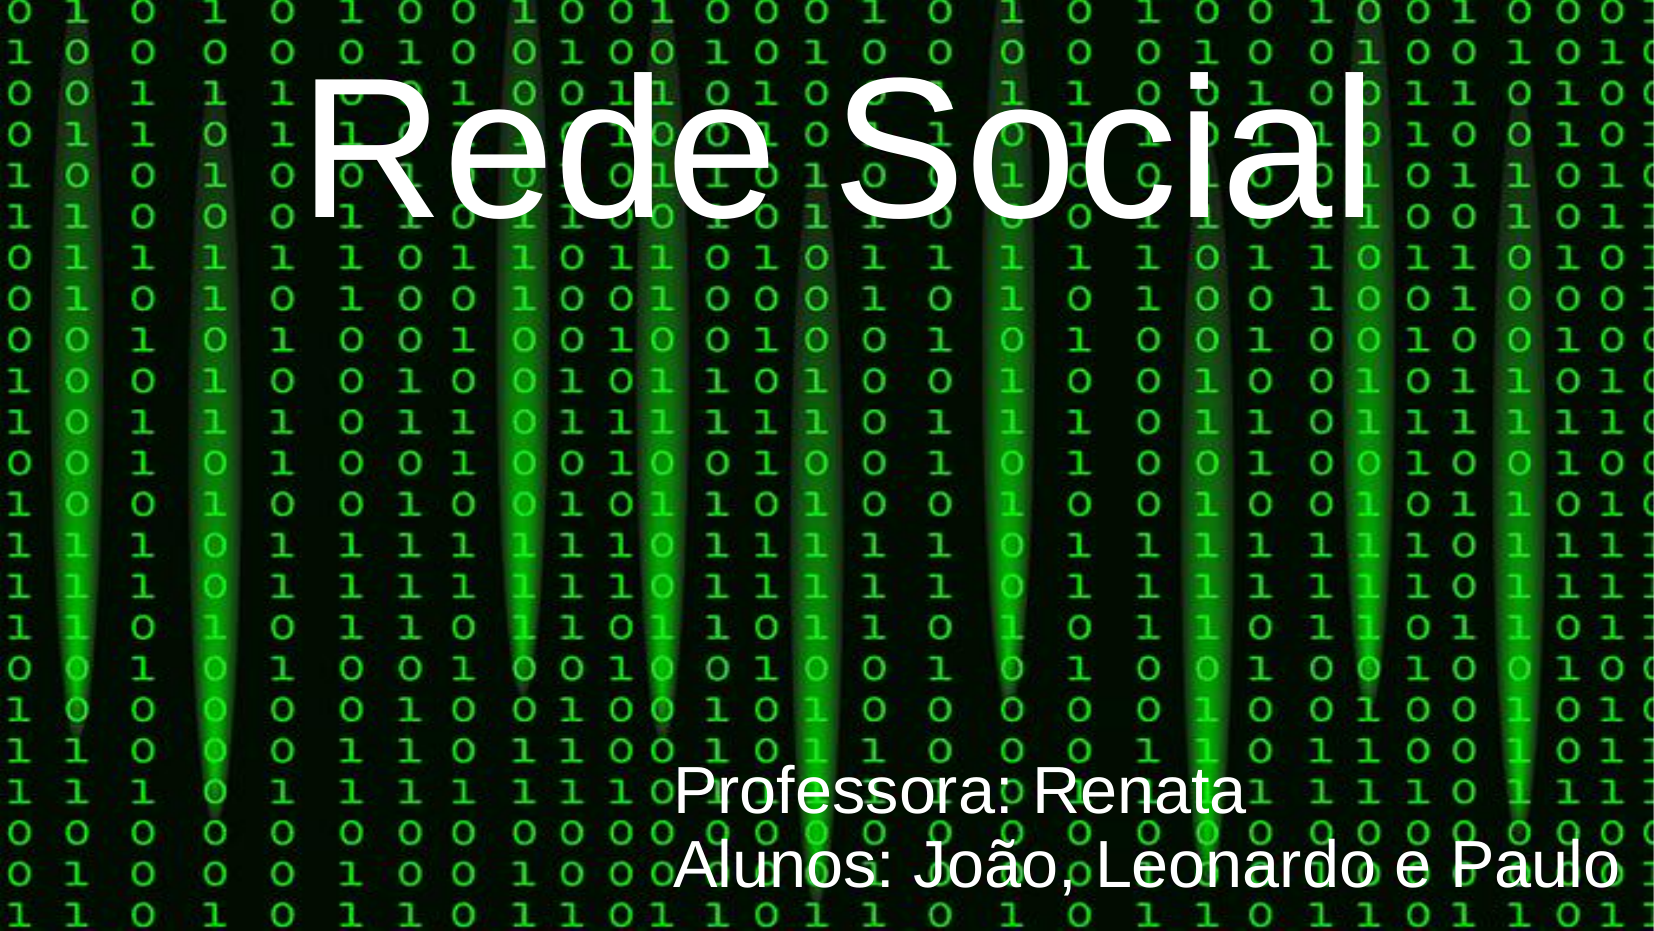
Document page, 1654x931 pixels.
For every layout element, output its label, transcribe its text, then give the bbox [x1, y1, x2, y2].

picture [0, 0, 1654, 931]
subtitle Professora: Renata Alunos: João, Leonardo e Paulo [673, 724, 1654, 931]
title Rede Social [94, 36, 1583, 260]
